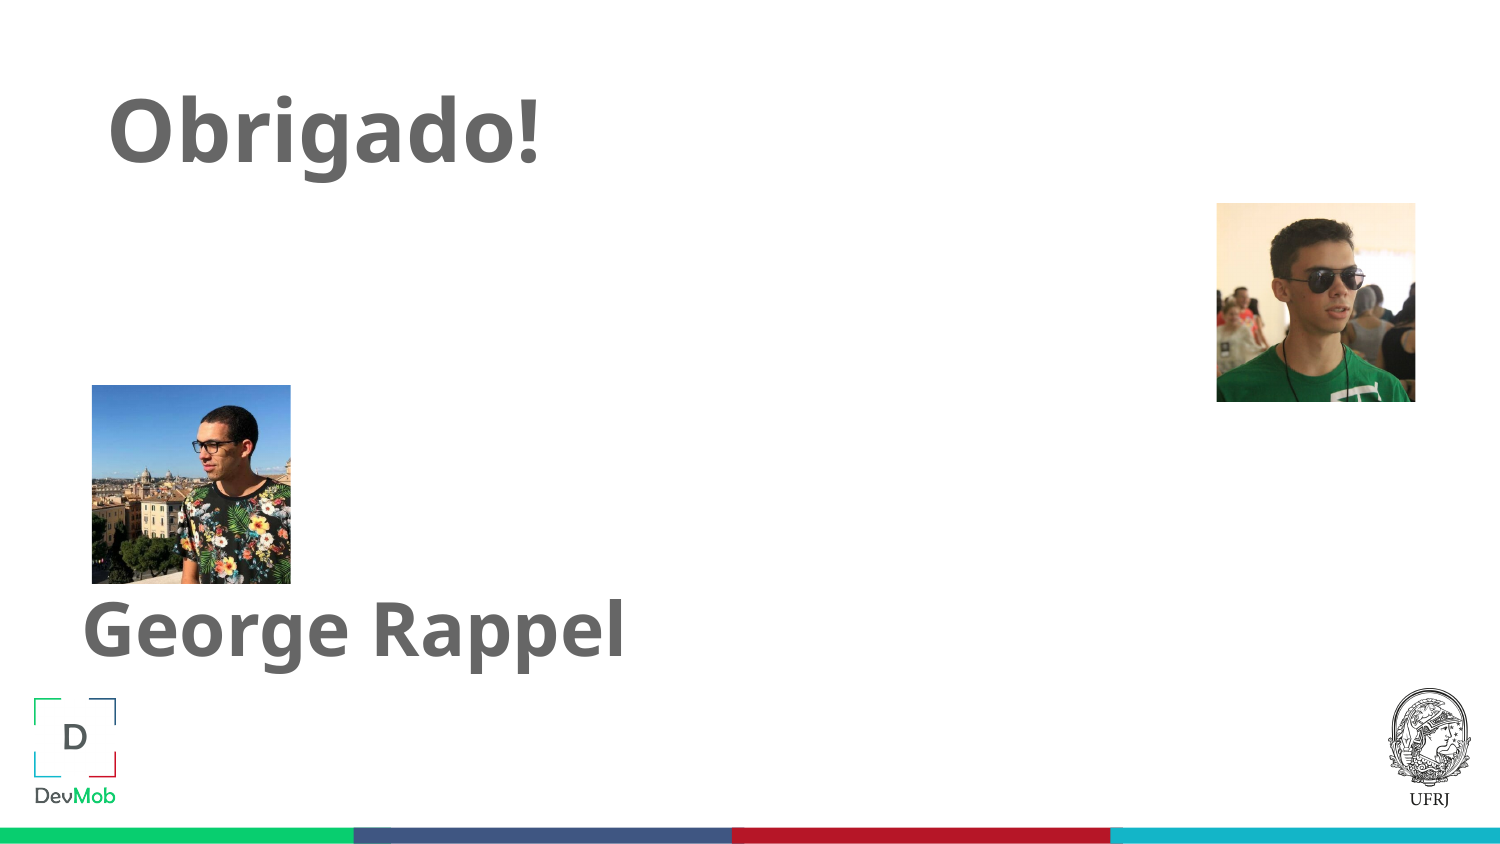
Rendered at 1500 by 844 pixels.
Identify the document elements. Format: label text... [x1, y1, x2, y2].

title George Rappel [66, 550, 768, 687]
picture [1388, 688, 1471, 808]
picture [91, 385, 291, 584]
title Obrigado! [91, 58, 793, 196]
picture [1216, 203, 1416, 402]
picture [34, 698, 116, 808]
